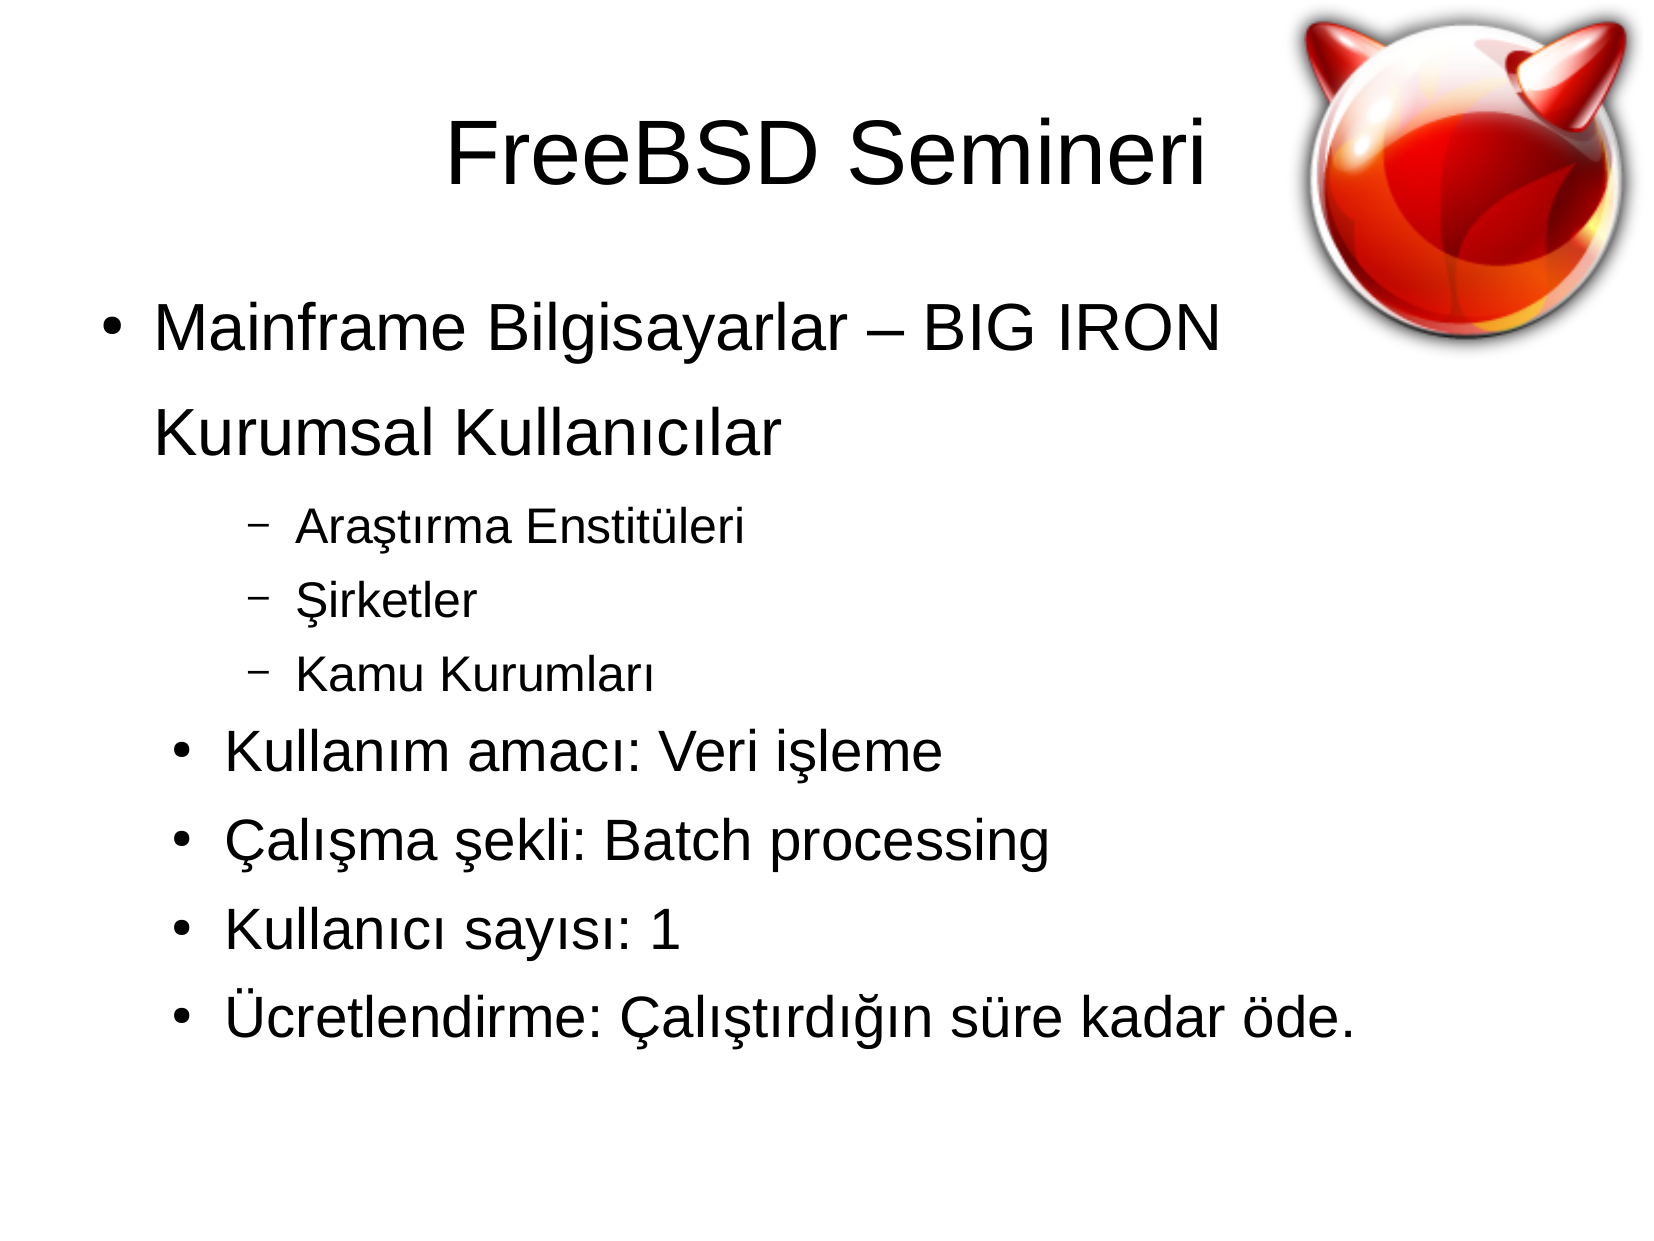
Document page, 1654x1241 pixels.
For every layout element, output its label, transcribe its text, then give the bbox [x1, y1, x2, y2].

title FreeBSD Semineri [82, 49, 1282, 257]
list Mainframe Bilgisayarlar – BIG IRON Kurumsal Kullanıcılar Araştırma Enstitüleri Şirketler Kamu Kurumları Kullanım amacı: Veri işleme Çalışma şekli: Batch processing Kullanıcı sayısı: 1 Ücretlendirme: Çalıştırdığın süre kadar öde. [82, 290, 1571, 1109]
picture [1282, 0, 1654, 365]
